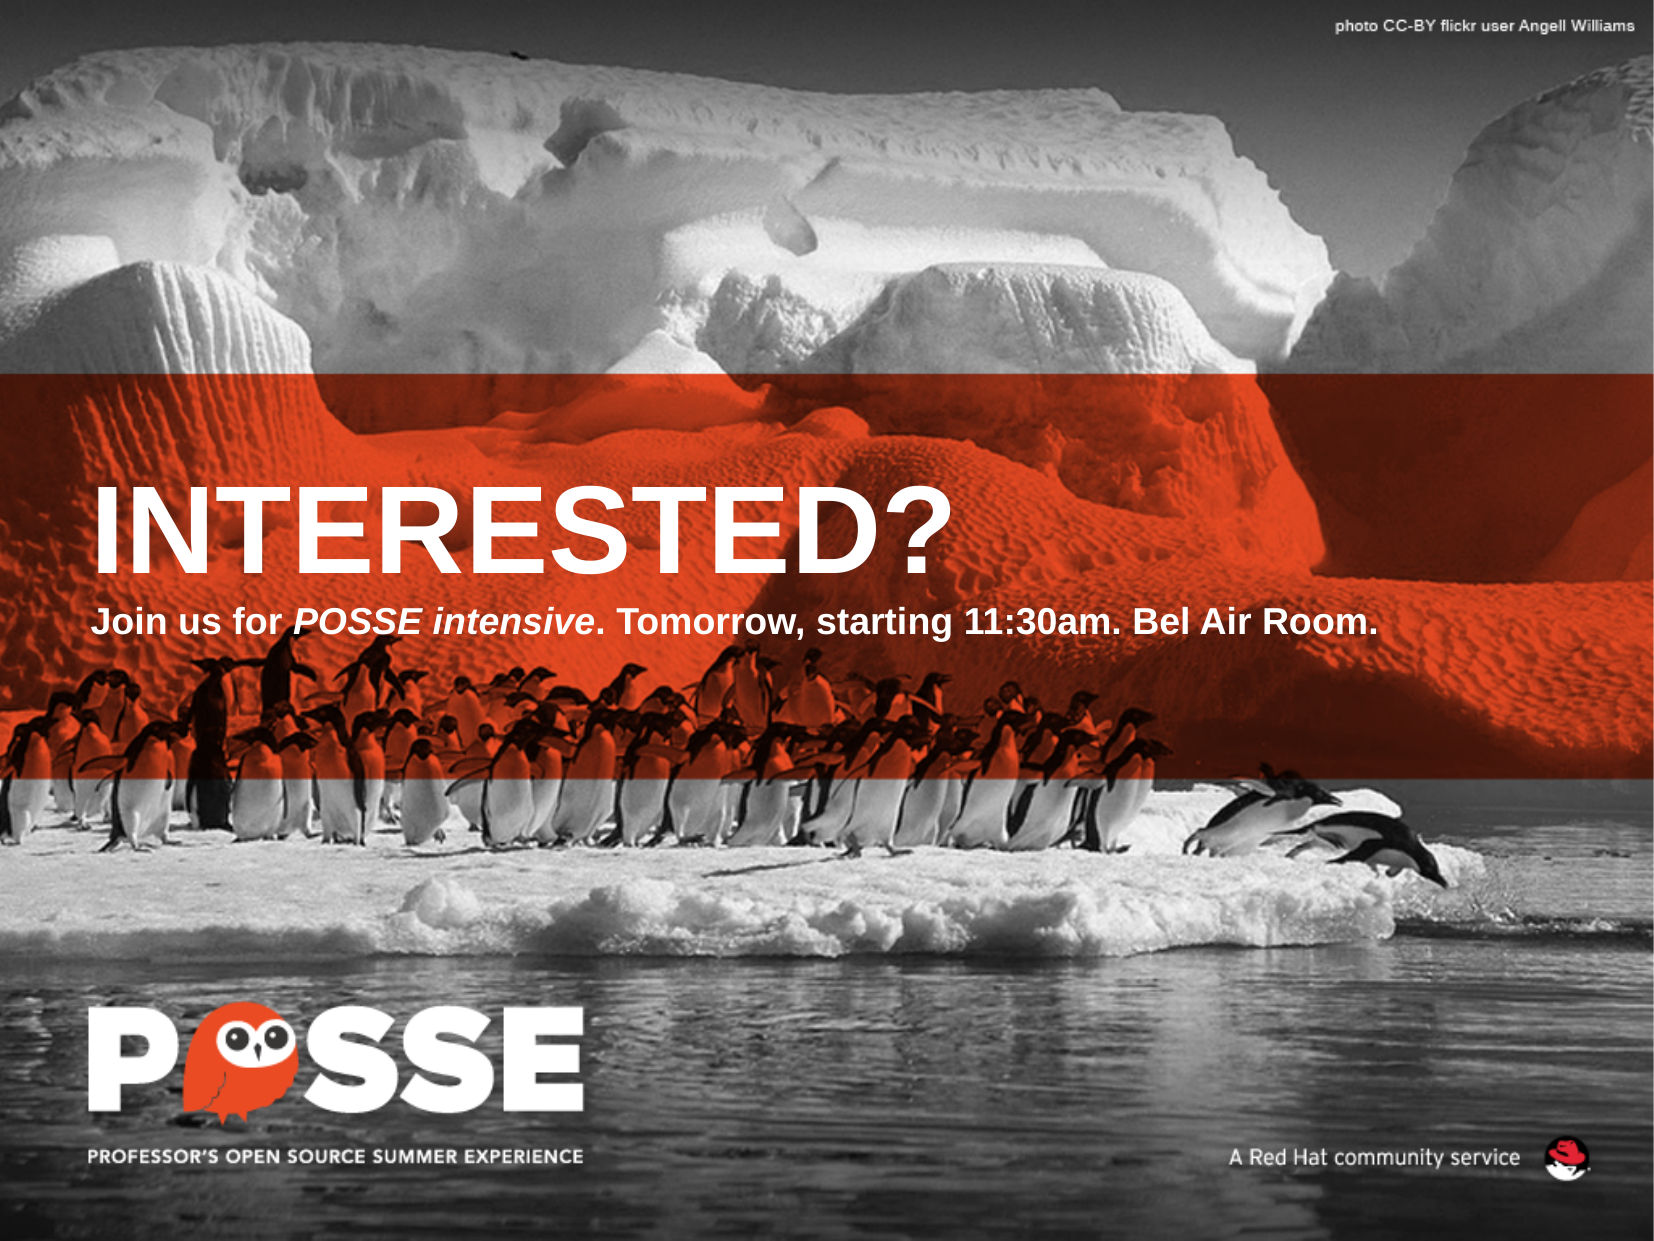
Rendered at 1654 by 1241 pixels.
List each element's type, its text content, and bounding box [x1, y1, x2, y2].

picture [0, 0, 1654, 1241]
text_box INTERESTED? Join us for POSSE intensive. Tomorrow, starting 11:30am. Bel Air Room. [75, 452, 1559, 692]
